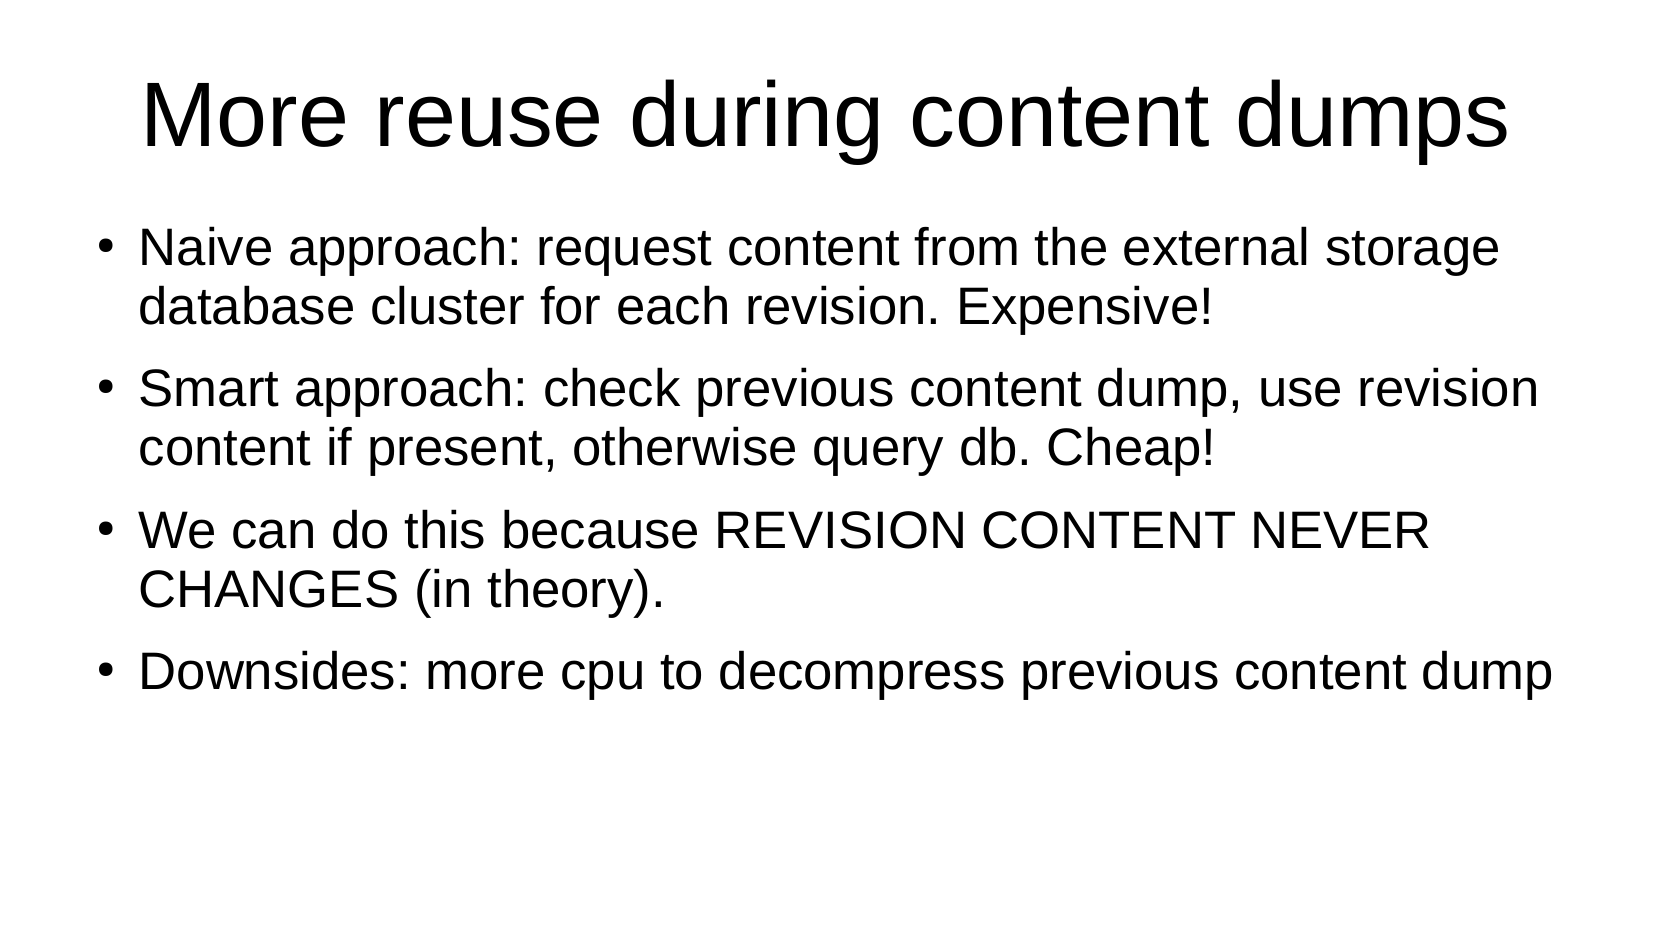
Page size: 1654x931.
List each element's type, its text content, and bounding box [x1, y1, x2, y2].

list Naive approach: request content from the external storage database cluster for each revision. Expensive! Smart approach: check previous content dump, use revision content if present, otherwise query db. Cheap! We can do this because REVISION CONTENT NEVER CHANGES (in theory). Downsides: more cpu to decompress previous content dump [82, 217, 1571, 758]
title More reuse during content dumps [82, 37, 1571, 193]
